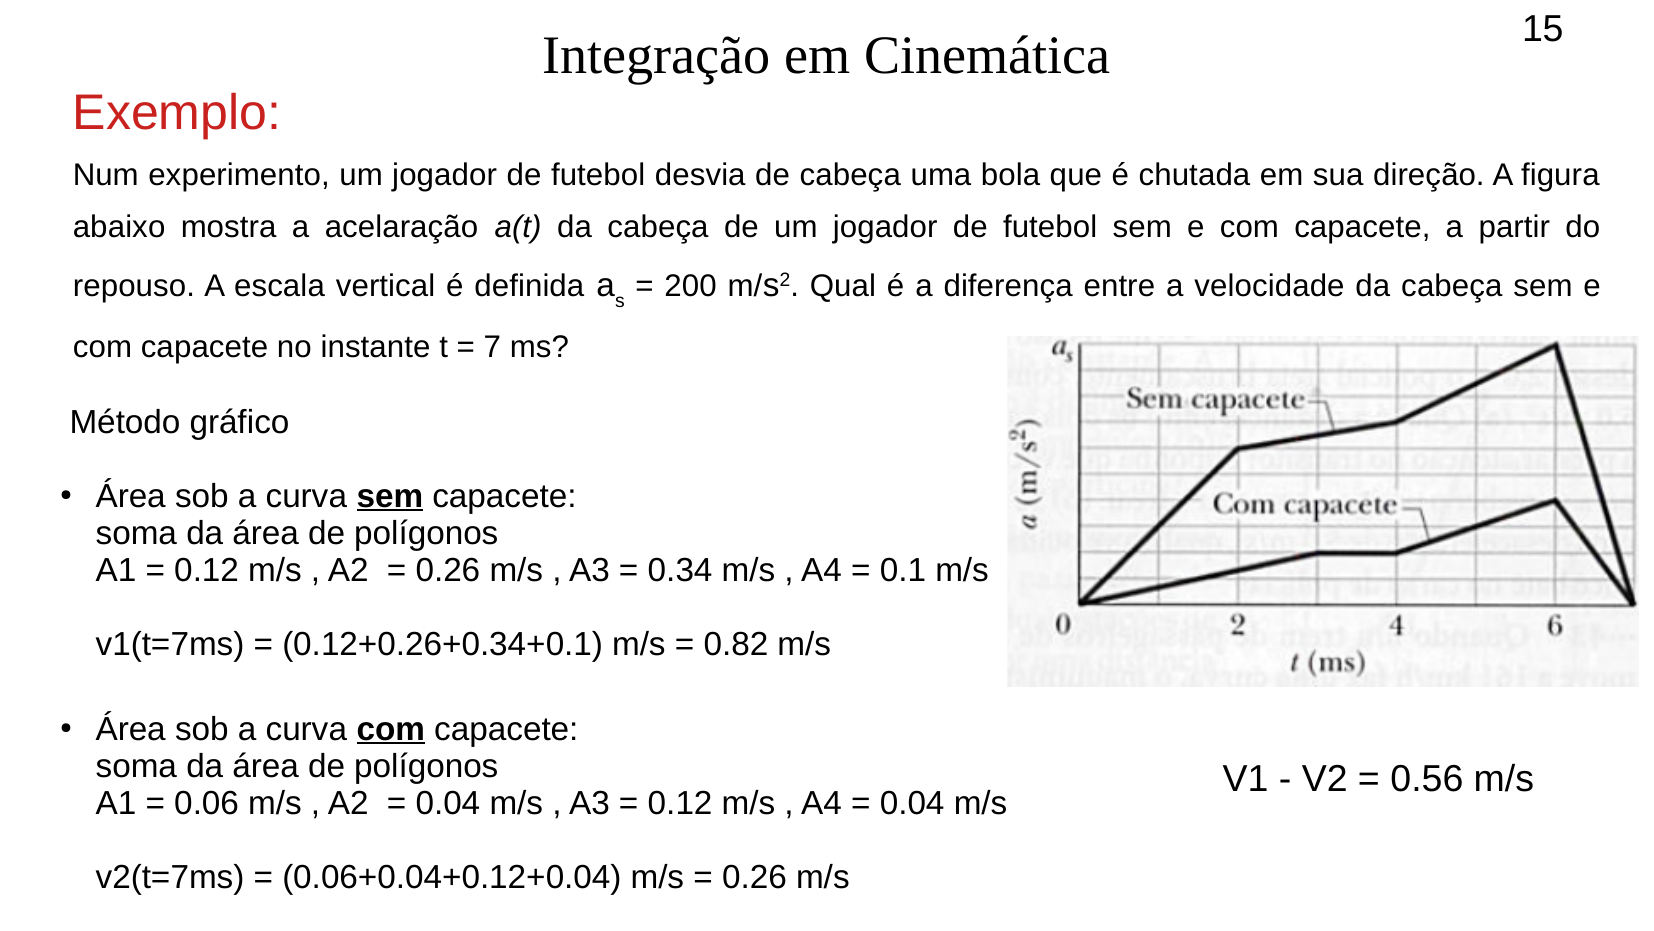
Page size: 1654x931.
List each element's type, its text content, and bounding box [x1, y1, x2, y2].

text_box Exemplo: Num experimento, um jogador de futebol desvia de cabeça uma bola que é chutada em sua direção. A figura abaixo mostra a acelaração a(t) da cabeça de um jogador de futebol sem e com capacete, a partir do repouso. A escala vertical é definida as = 200 m/s2. Qual é a diferença entre a velocidade da cabeça sem e com capacete no instante t = 7 ms? [22, 49, 1618, 372]
text_box Área sob a curva com capacete: soma da área de polígonos A1 = 0.06 m/s , A2 = 0.04 m/s , A3 = 0.12 m/s , A4 = 0.04 m/s v2(t=7ms) = (0.06+0.04+0.12+0.04) m/s = 0.26 m/s [45, 703, 1024, 904]
text_box Integração em Cinemática [527, 0, 1127, 94]
text_box V1 - V2 = 0.56 m/s [1208, 750, 1550, 808]
picture [1007, 336, 1639, 687]
text_box <number> [1507, 0, 1654, 71]
text_box Método gráfico Área sob a curva sem capacete: soma da área de polígonos A1 = 0.12 m/s , A2 = 0.26 m/s , A3 = 0.34 m/s , A4 = 0.1 m/s v1(t=7ms) = (0.12+0.26+0.34+0.1) m/s = 0.82 m/s [45, 396, 1006, 671]
